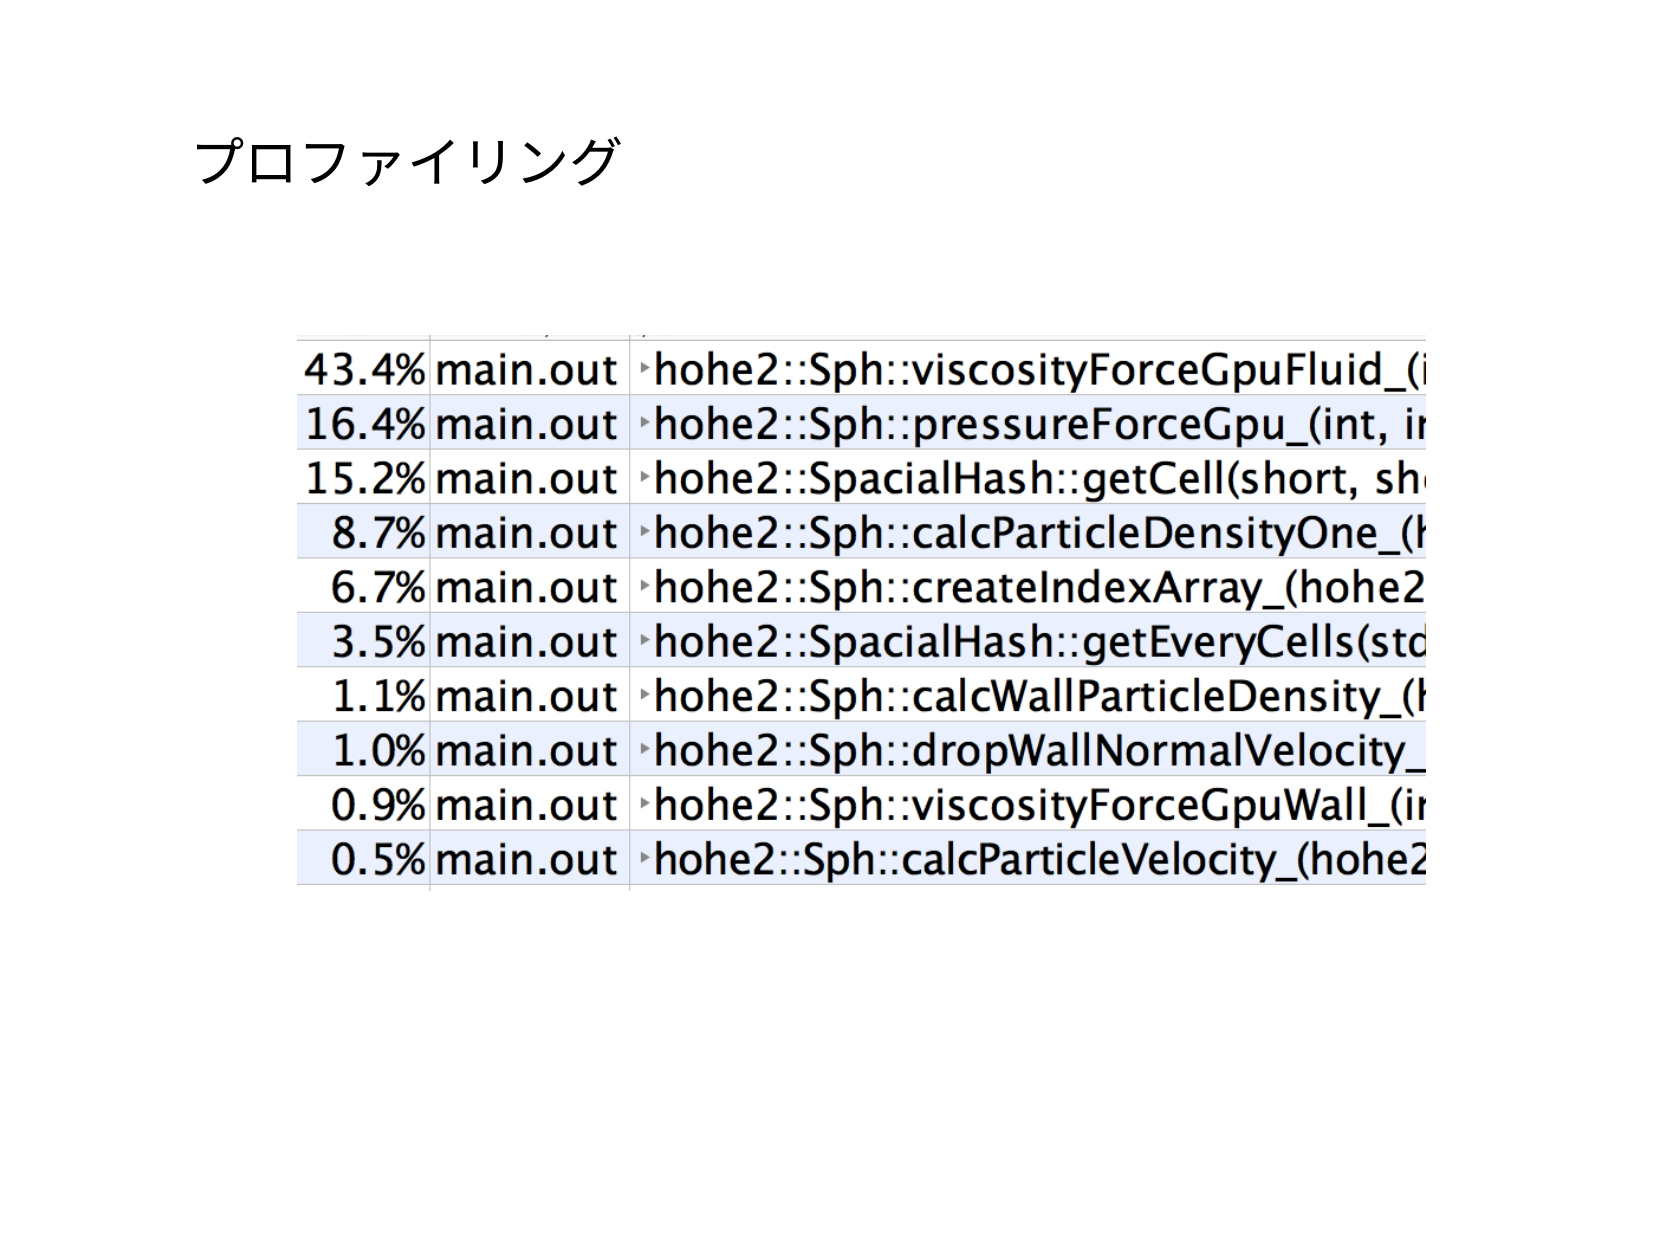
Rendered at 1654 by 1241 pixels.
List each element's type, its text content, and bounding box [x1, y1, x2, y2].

text_box プロファイリング [175, 112, 1013, 182]
picture [297, 335, 1426, 891]
